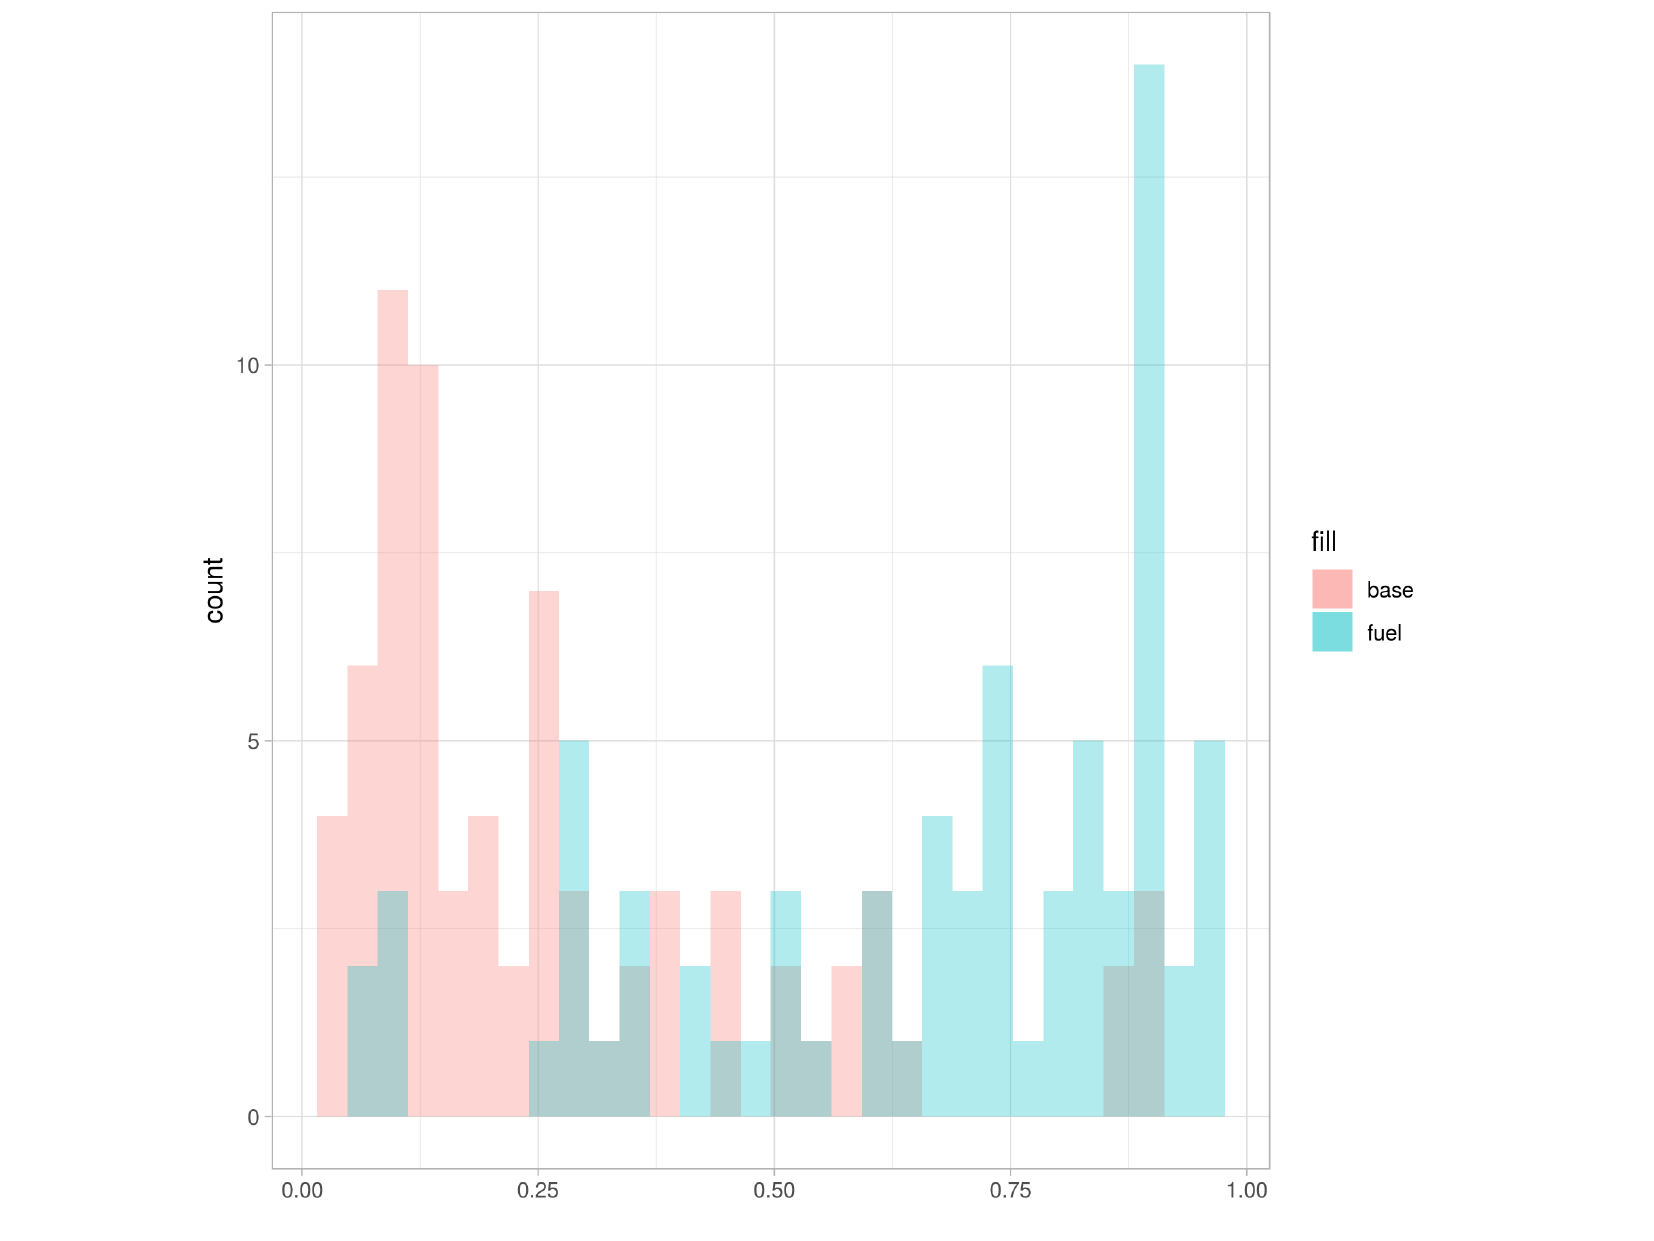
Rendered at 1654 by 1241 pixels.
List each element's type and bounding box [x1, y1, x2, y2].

picture [188, 0, 1441, 1241]
